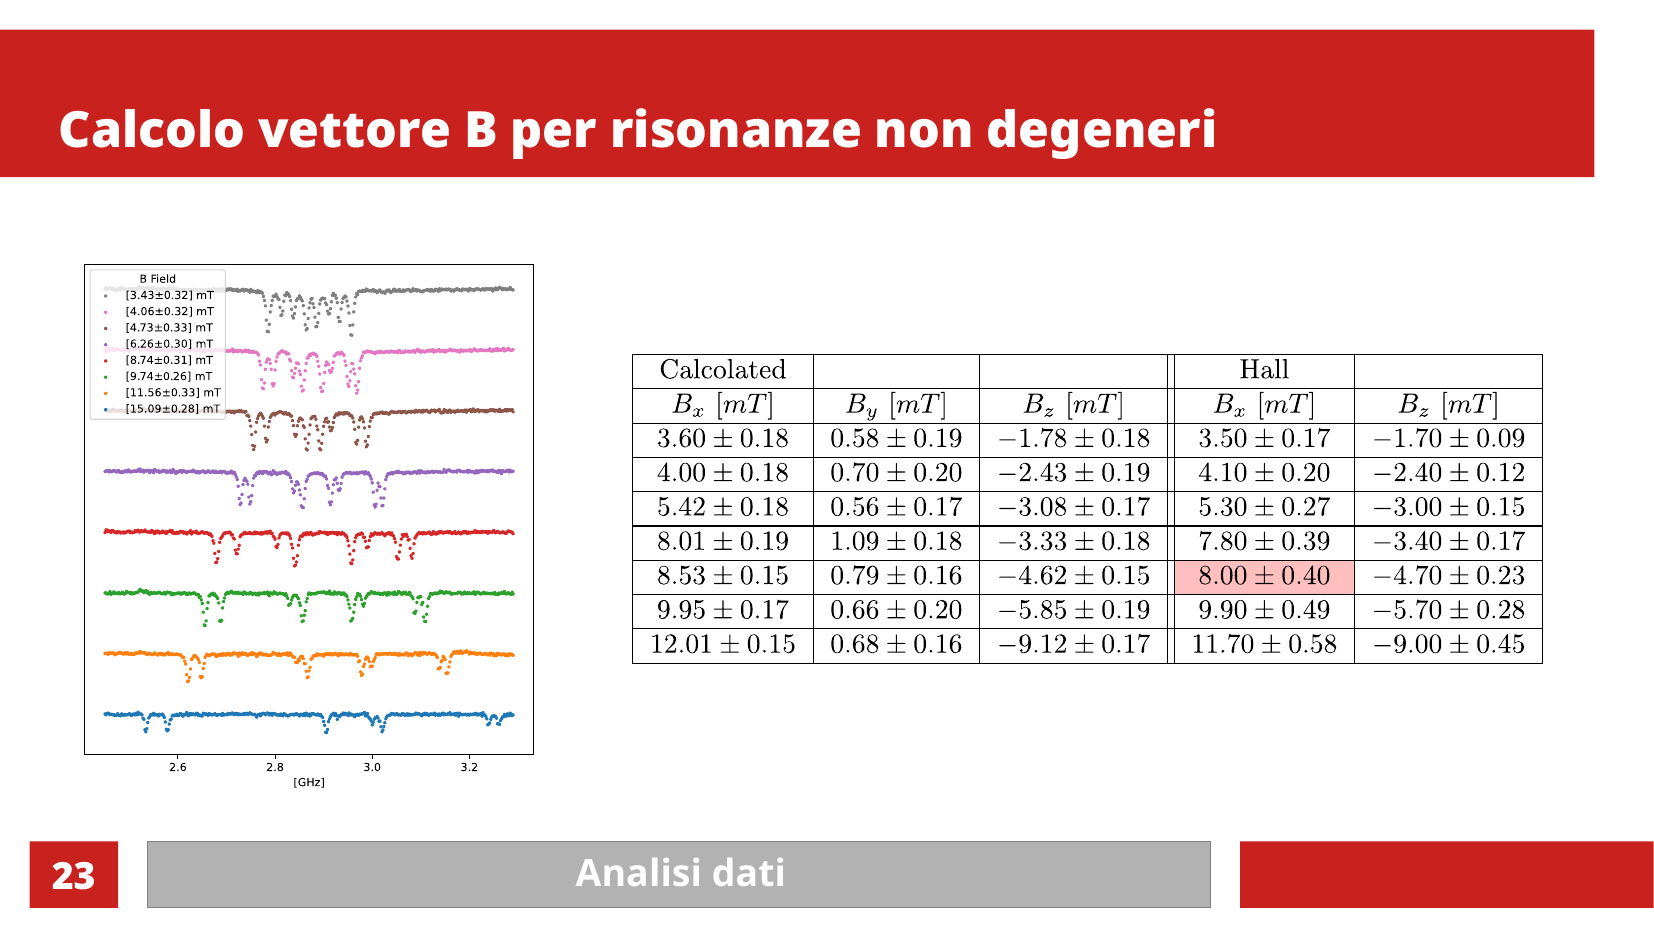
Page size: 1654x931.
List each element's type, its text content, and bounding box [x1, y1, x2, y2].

text_box Analisi dati [155, 838, 1206, 905]
picture [0, 187, 600, 826]
picture [612, 236, 1558, 788]
title Calcolo vettore B per risonanze non degeneri [59, 44, 1595, 163]
